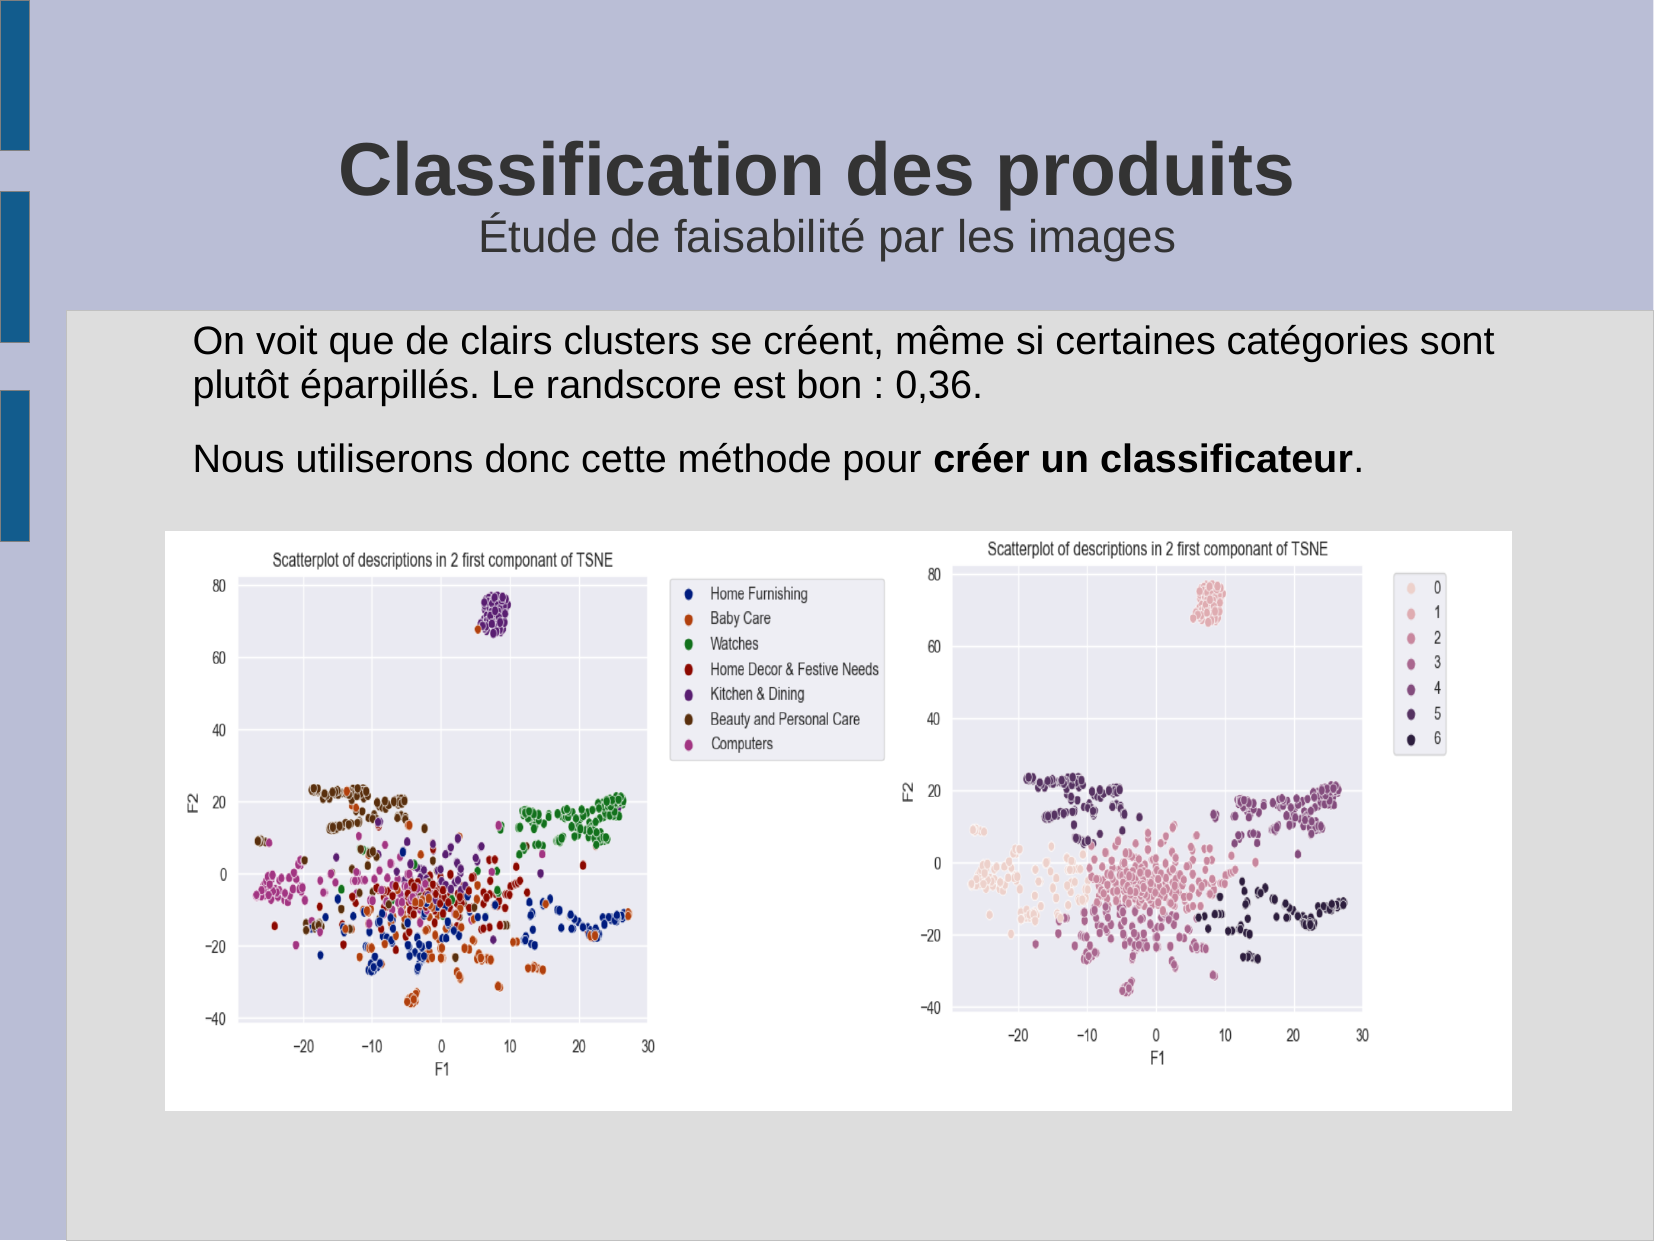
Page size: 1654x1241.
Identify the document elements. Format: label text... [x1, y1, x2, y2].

list On voit que de clairs clusters se créent, même si certaines catégories sont plutôt éparpillés. Le randscore est bon : 0,36. Nous utiliserons donc cette méthode pour créer un classificateur. [121, 318, 1534, 1126]
picture [165, 531, 1512, 1111]
title Classification des produits Étude de faisabilité par les images [121, 91, 1534, 299]
